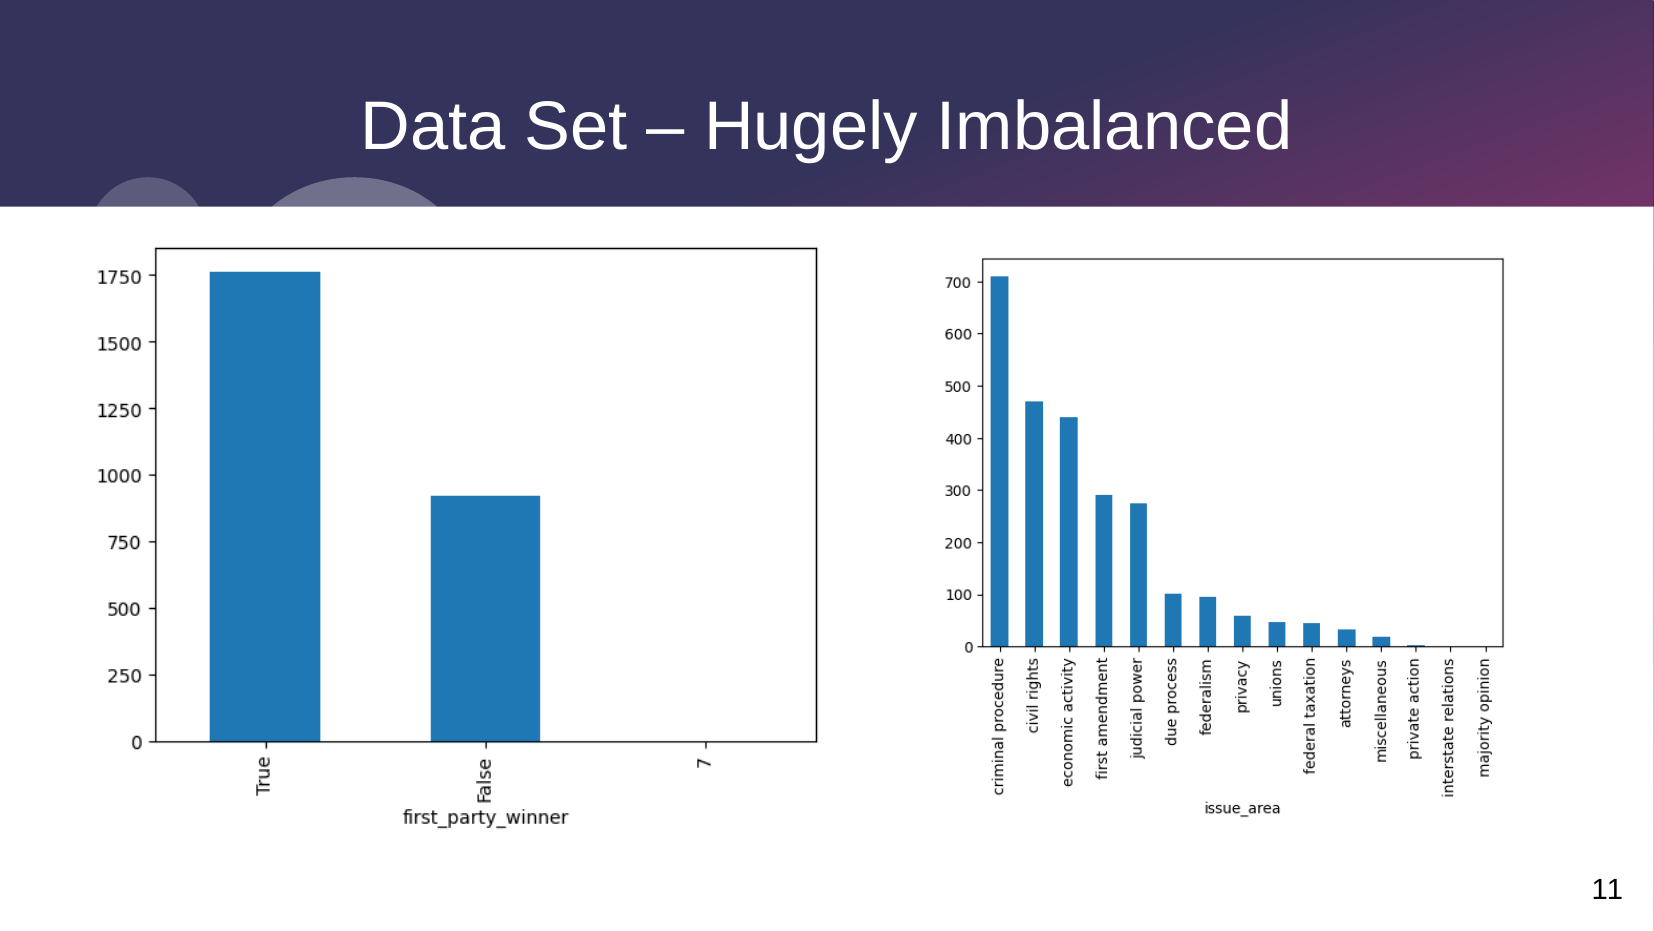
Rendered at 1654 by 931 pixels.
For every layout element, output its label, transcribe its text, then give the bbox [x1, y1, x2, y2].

title Data Set – Hugely Imbalanced [88, 44, 1565, 207]
picture [934, 248, 1513, 827]
picture [82, 236, 828, 840]
